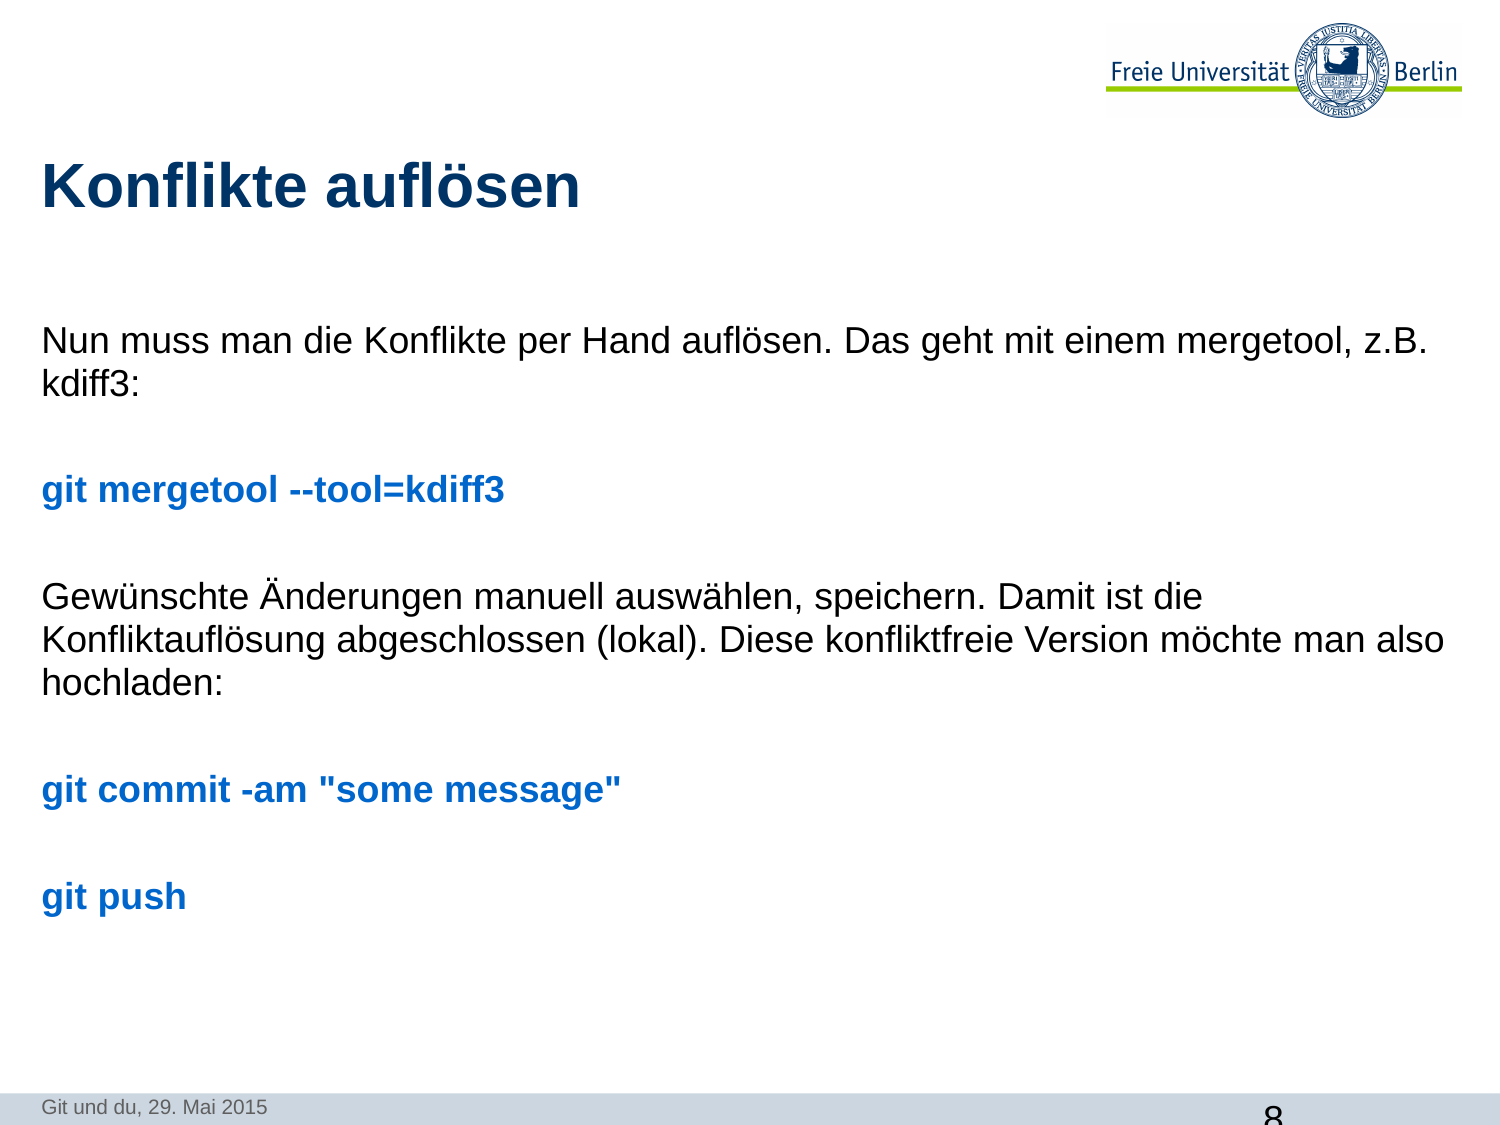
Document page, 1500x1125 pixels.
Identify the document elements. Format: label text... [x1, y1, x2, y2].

title Konflikte auflösen [41, 150, 1460, 221]
picture [1106, 23, 1462, 118]
list Nun muss man die Konflikte per Hand auflösen. Das geht mit einem mergetool, z.B. kdiff3: git mergetool --tool=kdiff3 Gewünschte Änderungen manuell auswählen, speichern. Damit ist die Konfliktauflösung abgeschlossen (lokal). Diese konfliktfreie Version möchte man also hochladen: git commit -am "some message" git push [41, 265, 1460, 1064]
